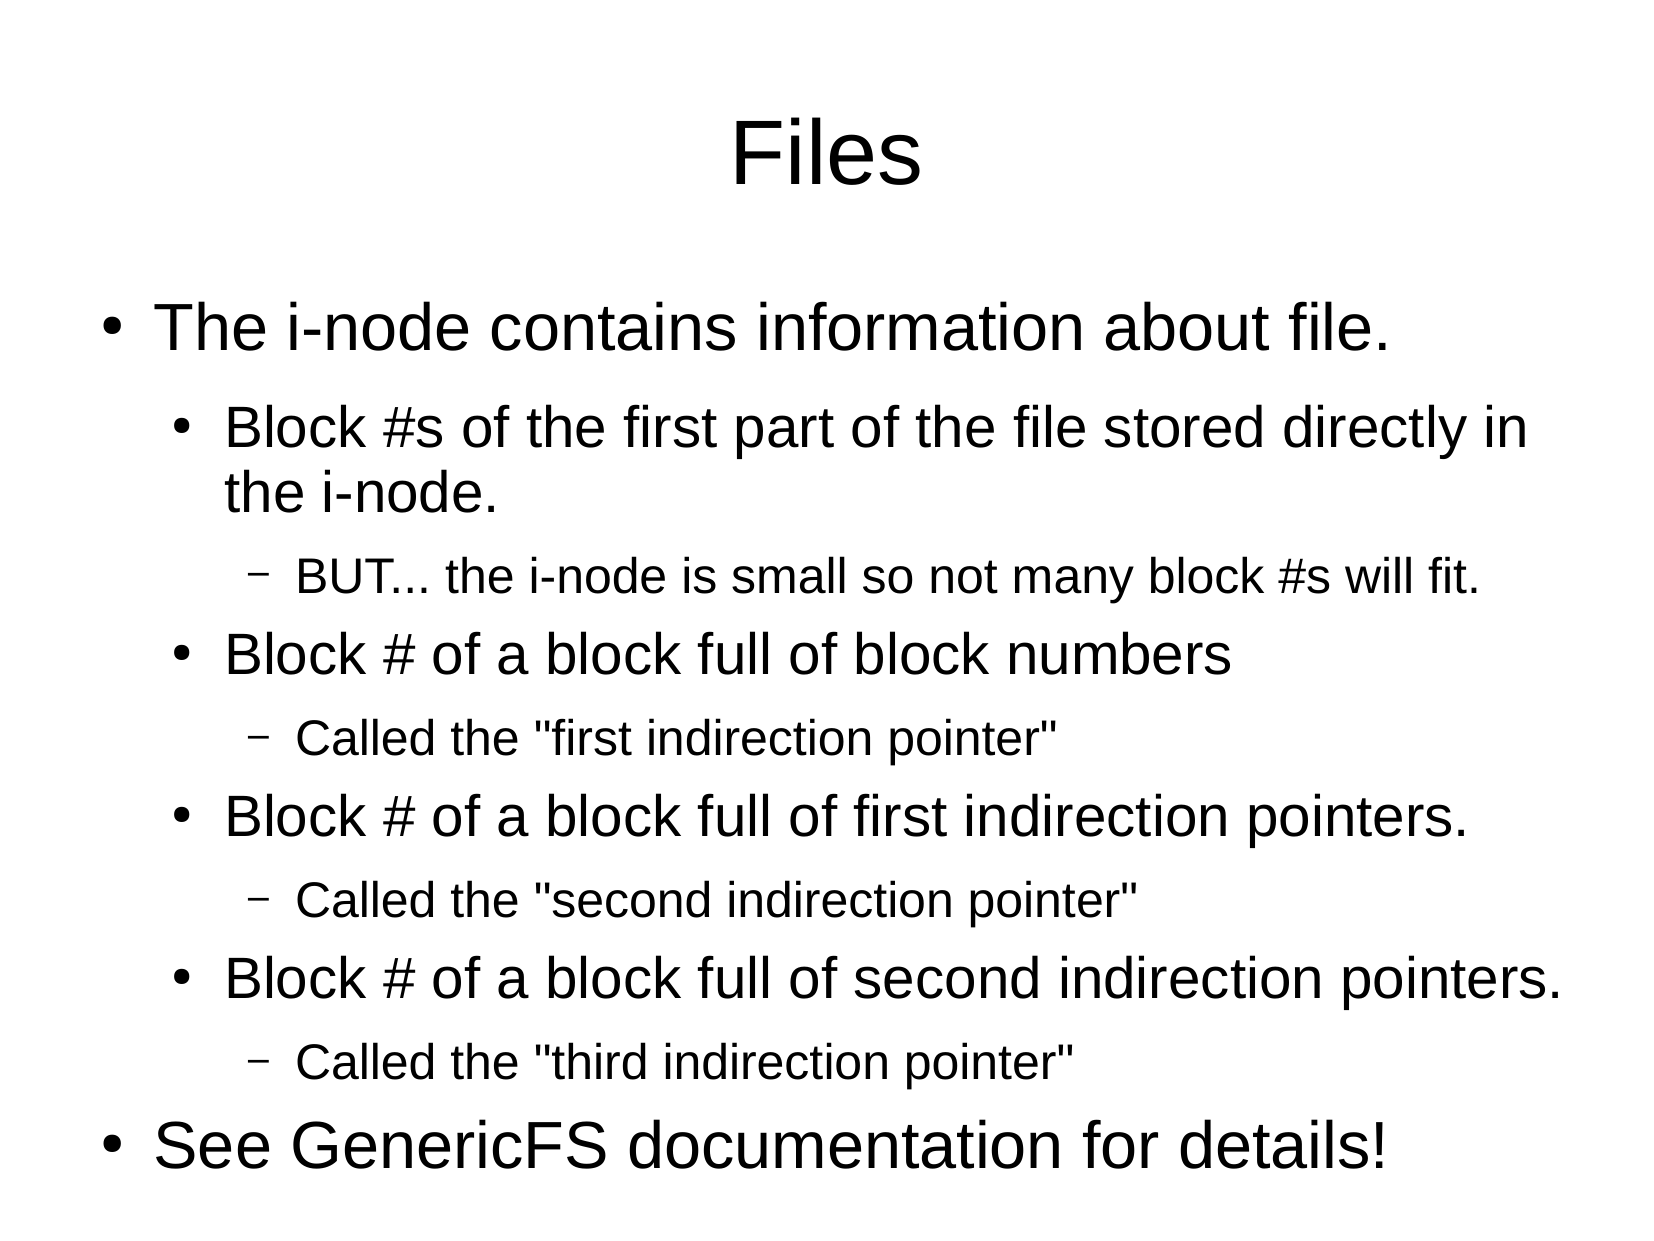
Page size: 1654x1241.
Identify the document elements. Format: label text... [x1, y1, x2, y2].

list The i-node contains information about file. Block #s of the first part of the file stored directly in the i-node. BUT... the i-node is small so not many block #s will fit. Block # of a block full of block numbers Called the "first indirection pointer" Block # of a block full of first indirection pointers. Called the "second indirection pointer" Block # of a block full of second indirection pointers. Called the "third indirection pointer" See GenericFS documentation for details! [82, 290, 1571, 1182]
title Files [82, 56, 1571, 250]
